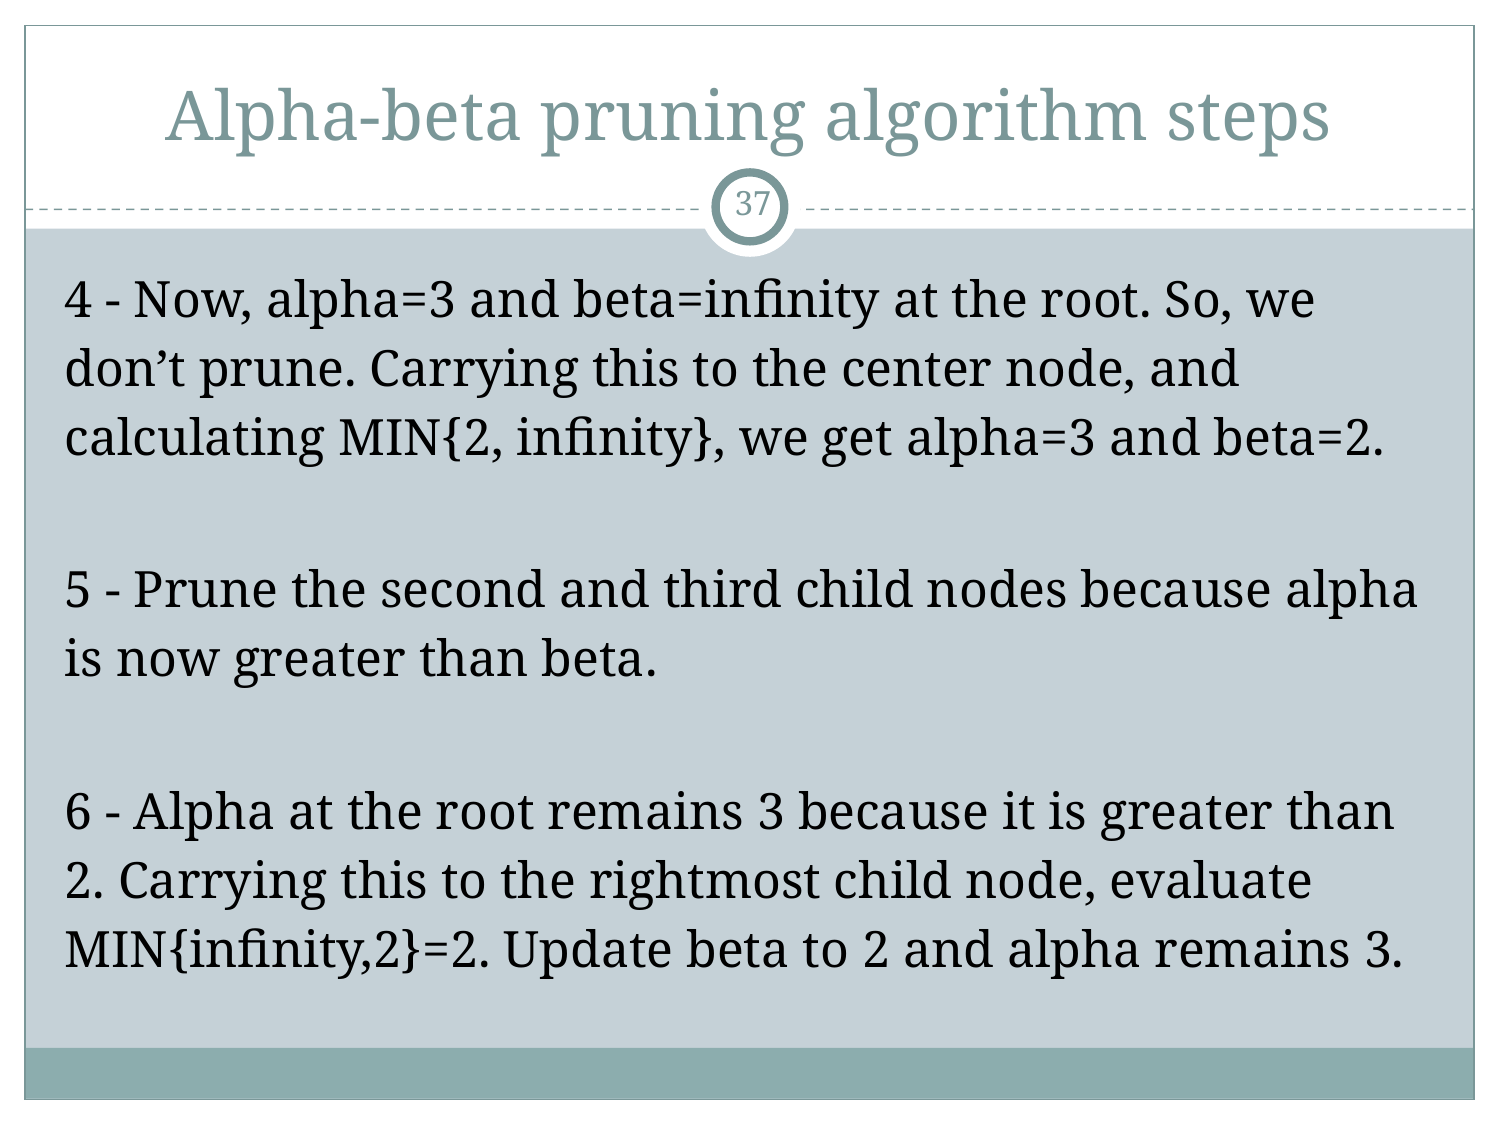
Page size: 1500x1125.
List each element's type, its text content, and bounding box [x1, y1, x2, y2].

list 4 - Now, alpha=3 and beta=infinity at the root. So, we don’t prune. Carrying this to the center node, and calculating MIN{2, infinity}, we get alpha=3 and beta=2. 5 - Prune the second and third child nodes because alpha is now greater than beta. 6 - Alpha at the root remains 3 because it is greater than 2. Carrying this to the rightmost child node, evaluate MIN{infinity,2}=2. Update beta to 2 and alpha remains 3. [49, 250, 1445, 1001]
slide_number <number> [715, 168, 791, 241]
title Alpha-beta pruning algorithm steps [49, 37, 1450, 162]
